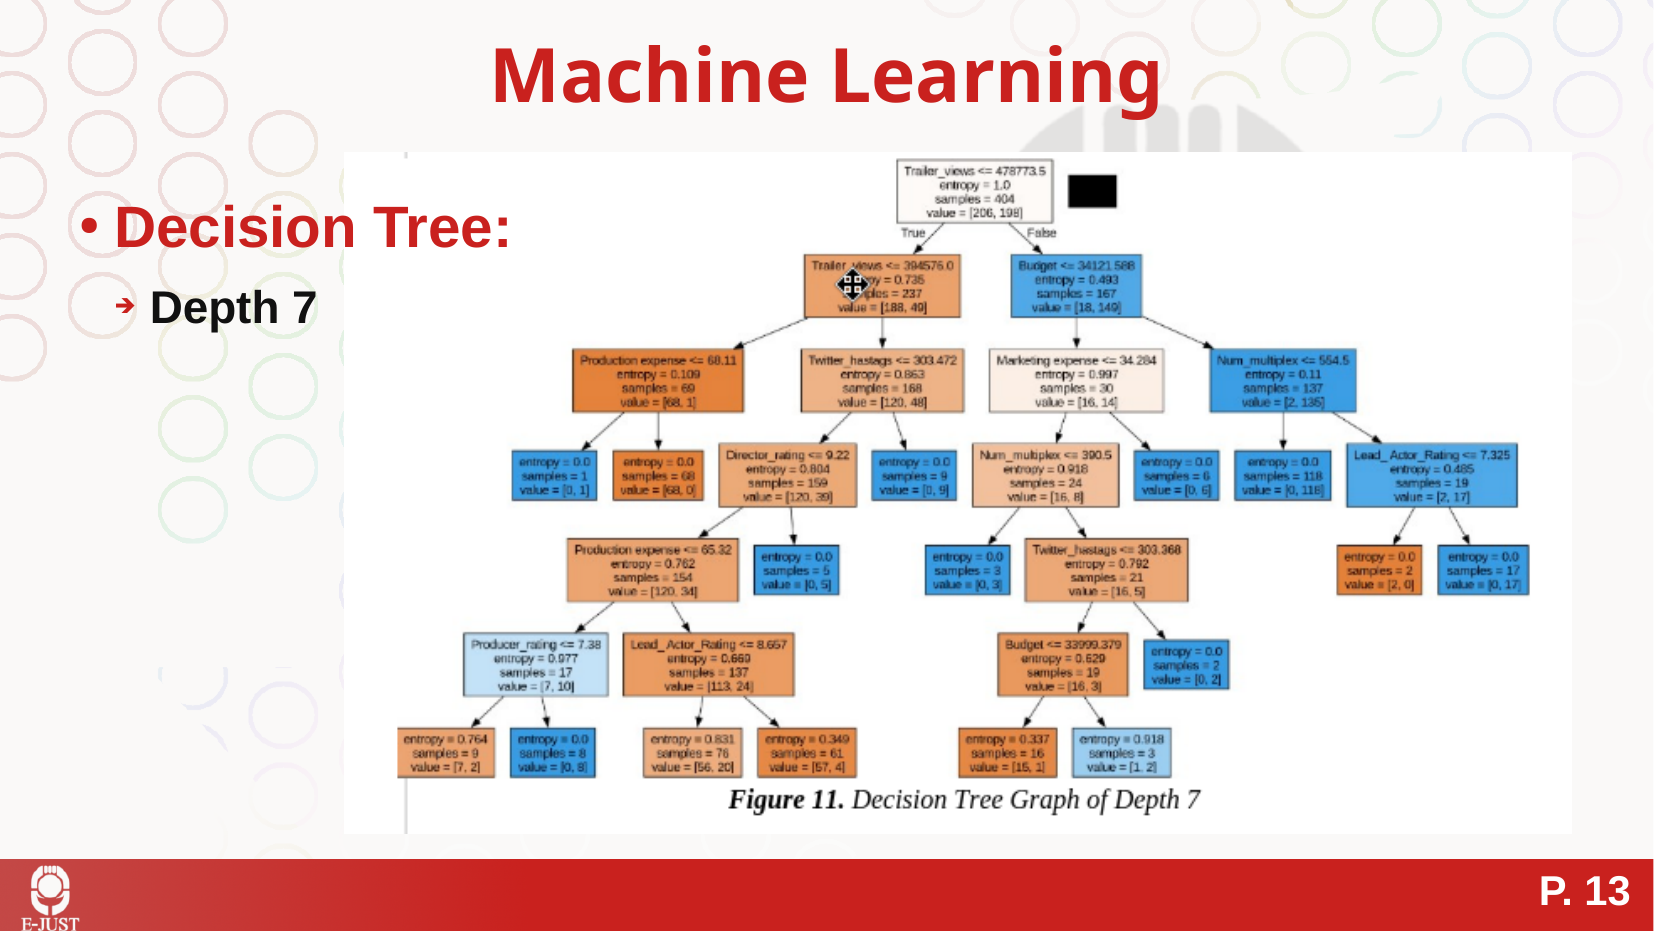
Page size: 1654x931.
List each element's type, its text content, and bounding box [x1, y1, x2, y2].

picture [0, 0, 1654, 931]
text_box P. <number> [1368, 860, 1646, 922]
text_box Machine Learning [32, 14, 1622, 139]
text_box Decision Tree: Depth 7 [64, 187, 601, 376]
